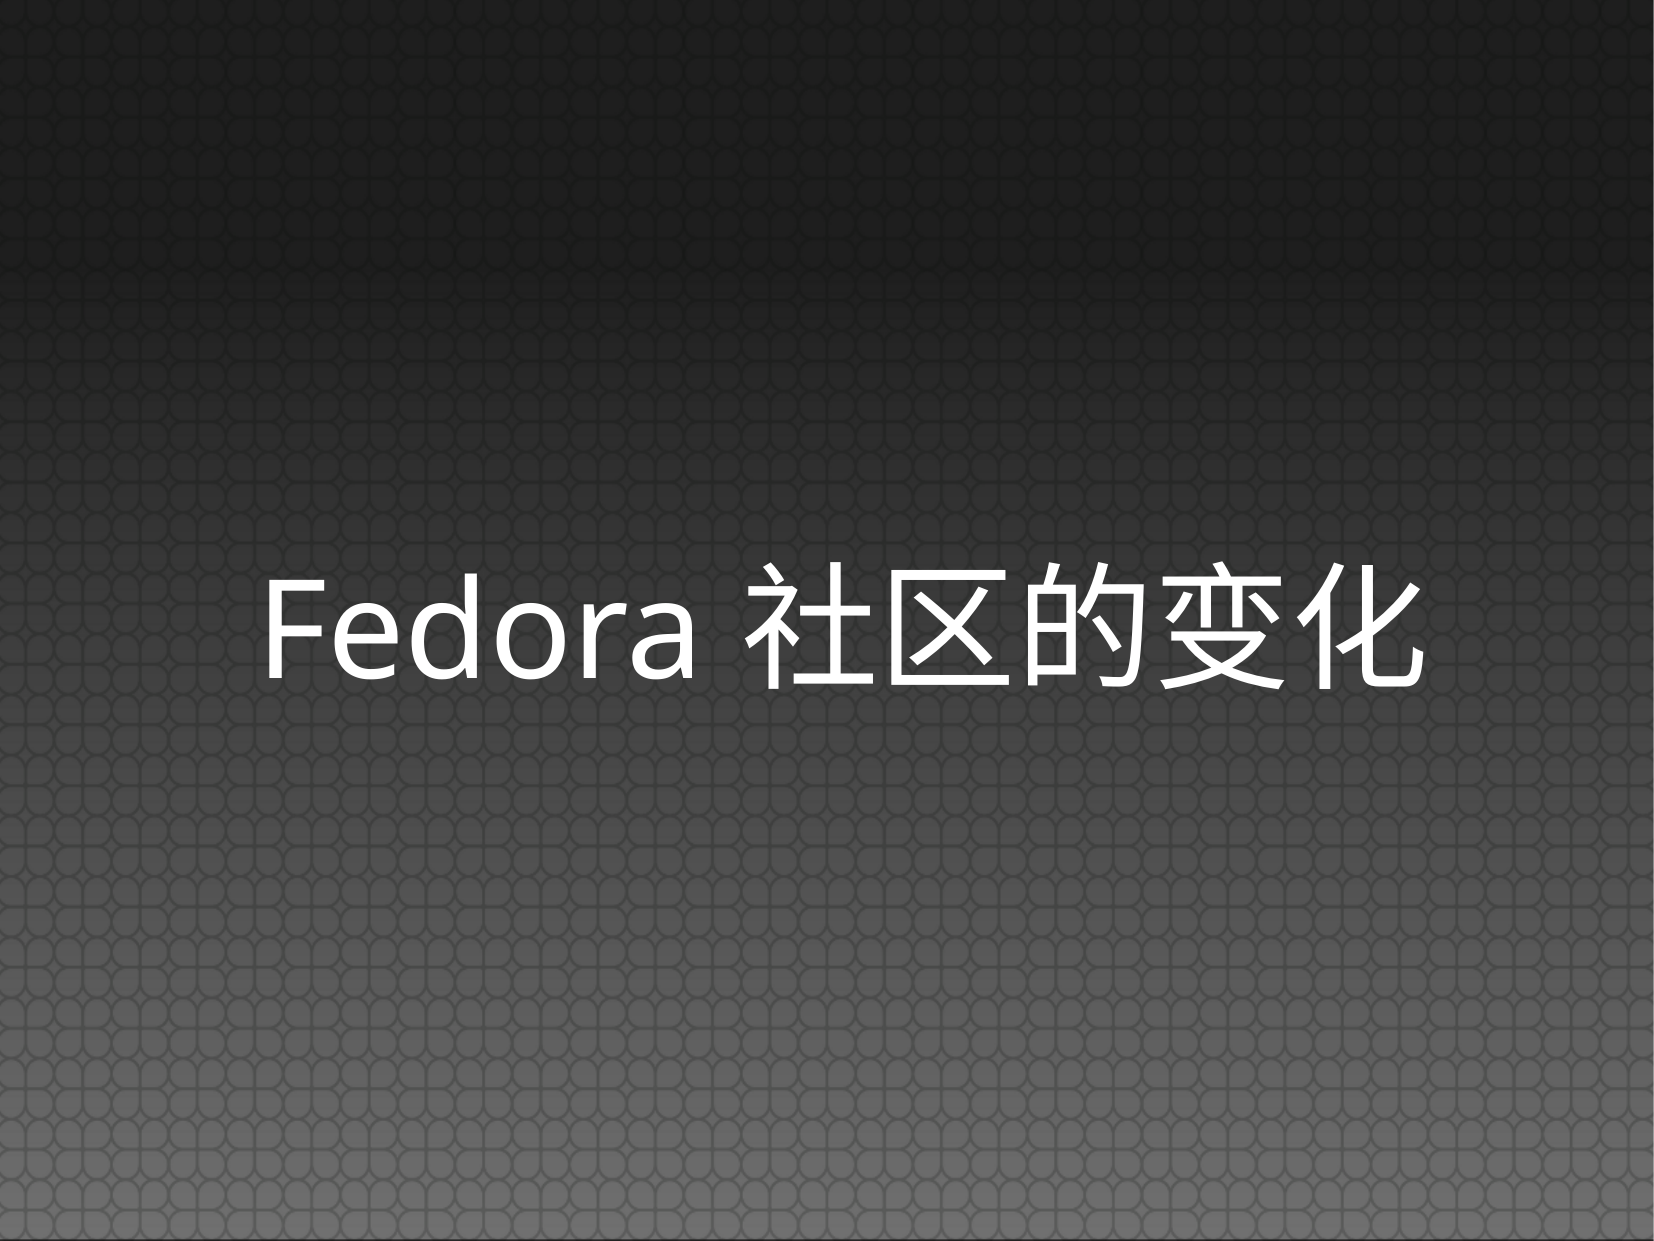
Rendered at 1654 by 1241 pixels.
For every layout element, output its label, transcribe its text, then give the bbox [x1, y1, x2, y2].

title Fedora社区的变化 [0, 479, 1637, 759]
picture [0, 0, 1654, 1241]
